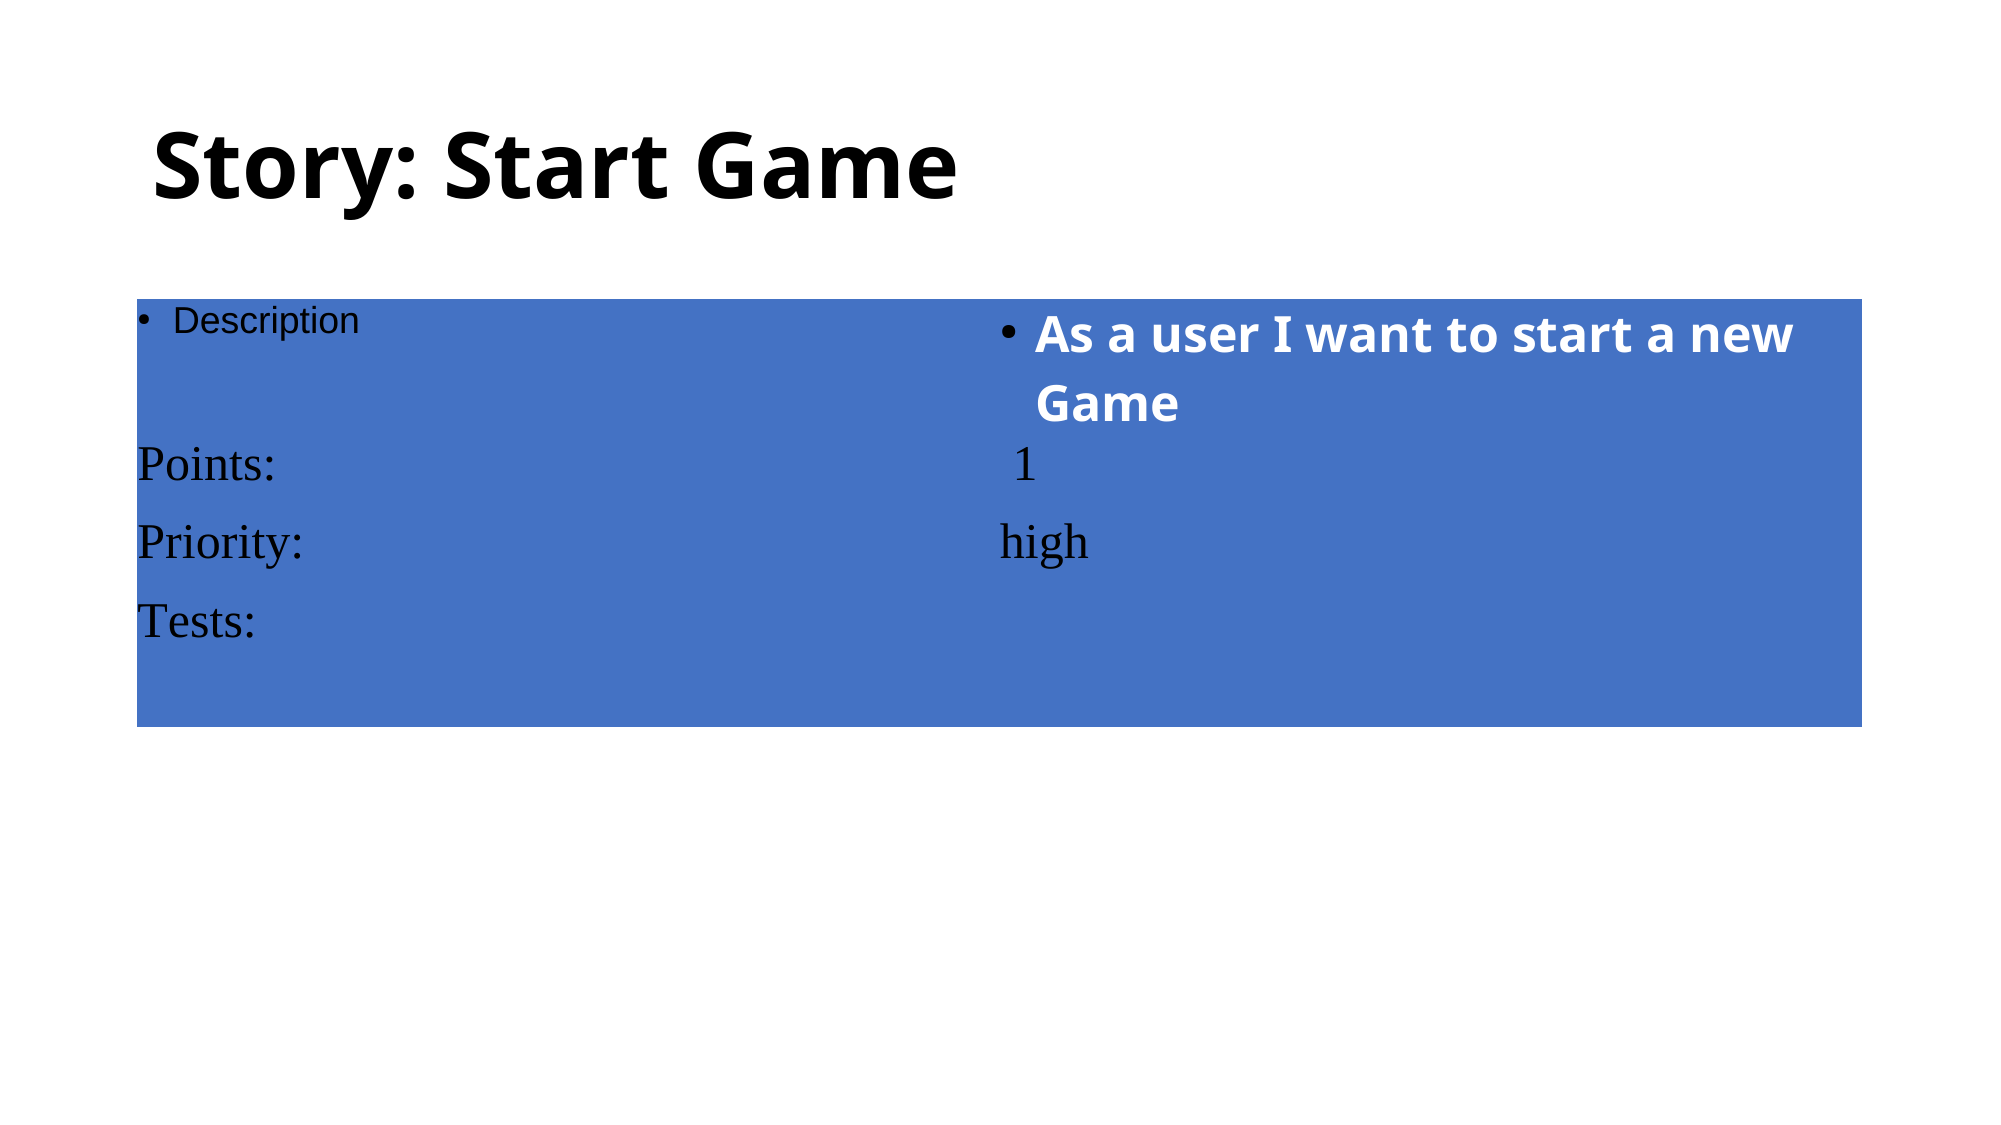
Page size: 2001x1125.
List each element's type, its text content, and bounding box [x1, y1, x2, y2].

table_header As a user I want to start a new Game [1000, 299, 1862, 436]
table_cell Points: [137, 436, 1000, 514]
table_header Description [137, 299, 1000, 436]
title Story: Start Game [137, 59, 1863, 278]
table_cell [1000, 593, 1862, 671]
table_cell [137, 671, 1000, 727]
table_cell high [1000, 514, 1862, 593]
table_cell 1 [1000, 436, 1862, 514]
table_cell Priority: [137, 514, 1000, 593]
table_cell [1000, 671, 1862, 727]
table_cell Tests: [137, 593, 1000, 671]
